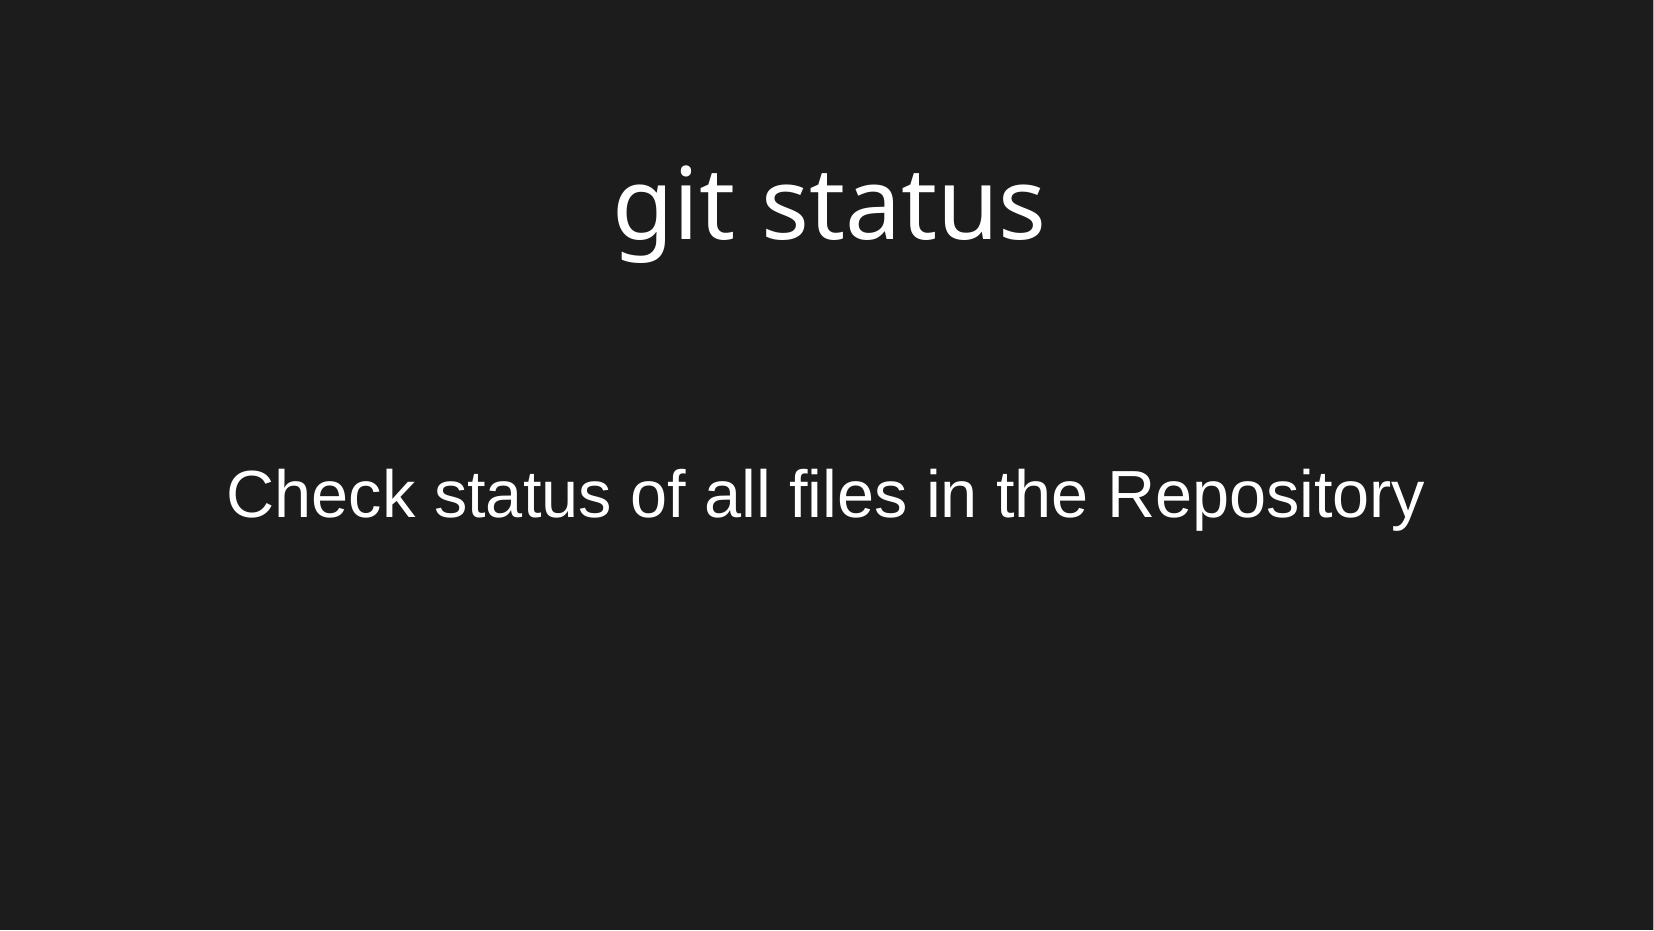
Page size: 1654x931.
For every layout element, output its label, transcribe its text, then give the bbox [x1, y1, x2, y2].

title git status [253, 124, 1406, 224]
subtitle Check status of all files in the Repository [82, 224, 1571, 764]
